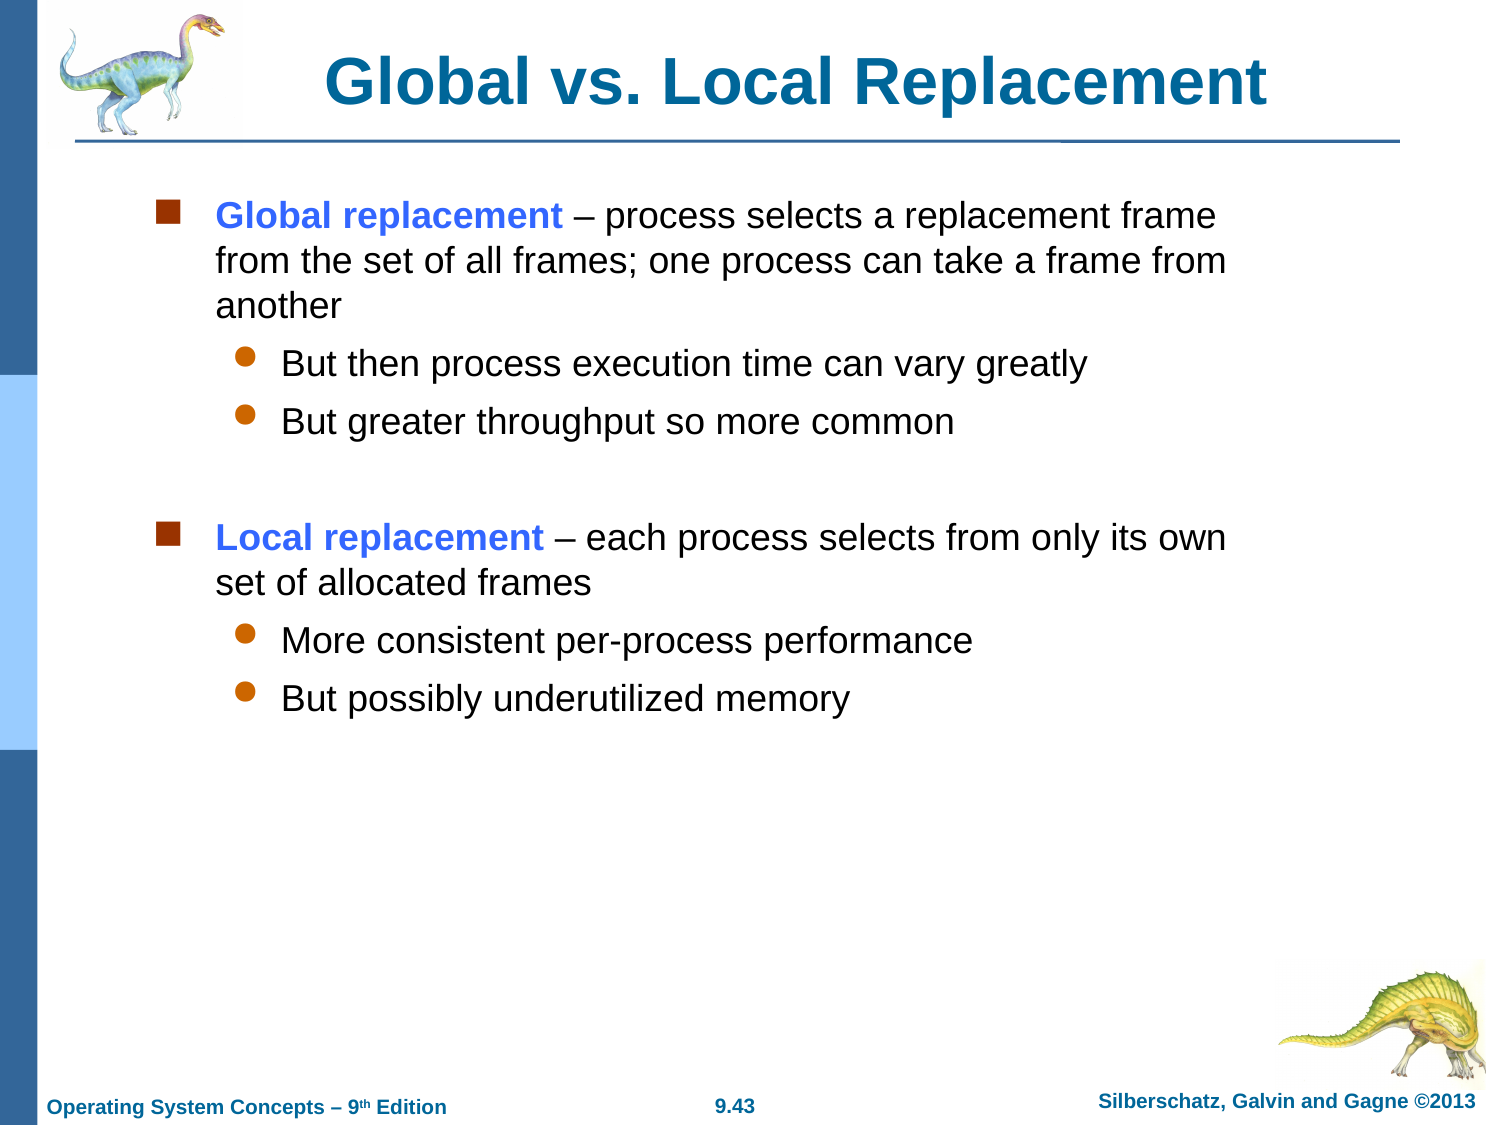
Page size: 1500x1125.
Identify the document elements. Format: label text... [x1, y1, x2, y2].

picture [46, 0, 243, 149]
list Global replacement – process selects a replacement frame from the set of all frames; one process can take a frame from another But then process execution time can vary greatly But greater throughput so more common Local replacement – each process selects from only its own set of allocated frames More consistent per-process performance But possibly underutilized memory [144, 183, 1286, 917]
title Global vs. Local Replacement [169, 31, 1425, 126]
picture [1275, 959, 1486, 1090]
